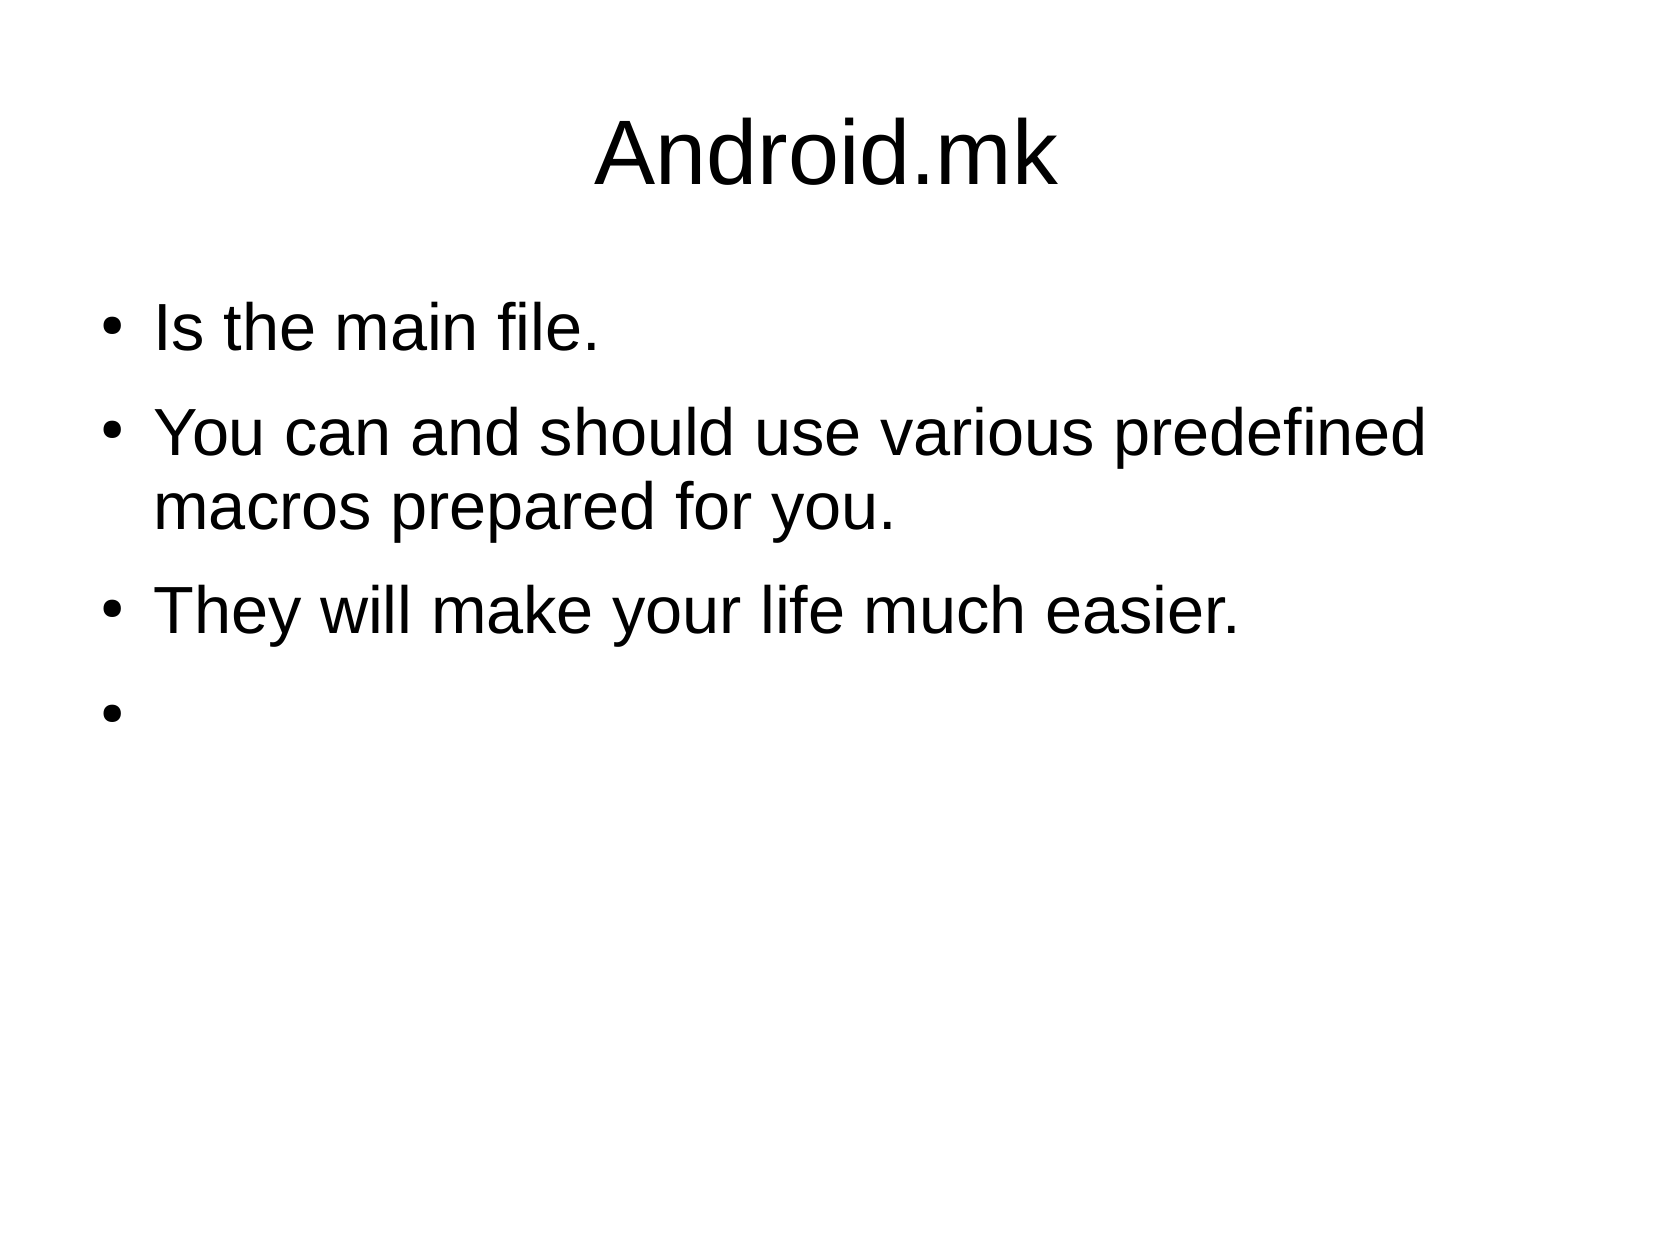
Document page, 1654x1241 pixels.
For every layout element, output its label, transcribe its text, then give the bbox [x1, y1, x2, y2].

title Android.mk [82, 49, 1571, 257]
list Is the main file. You can and should use various predefined macros prepared for you. They will make your life much easier. [82, 290, 1571, 1010]
